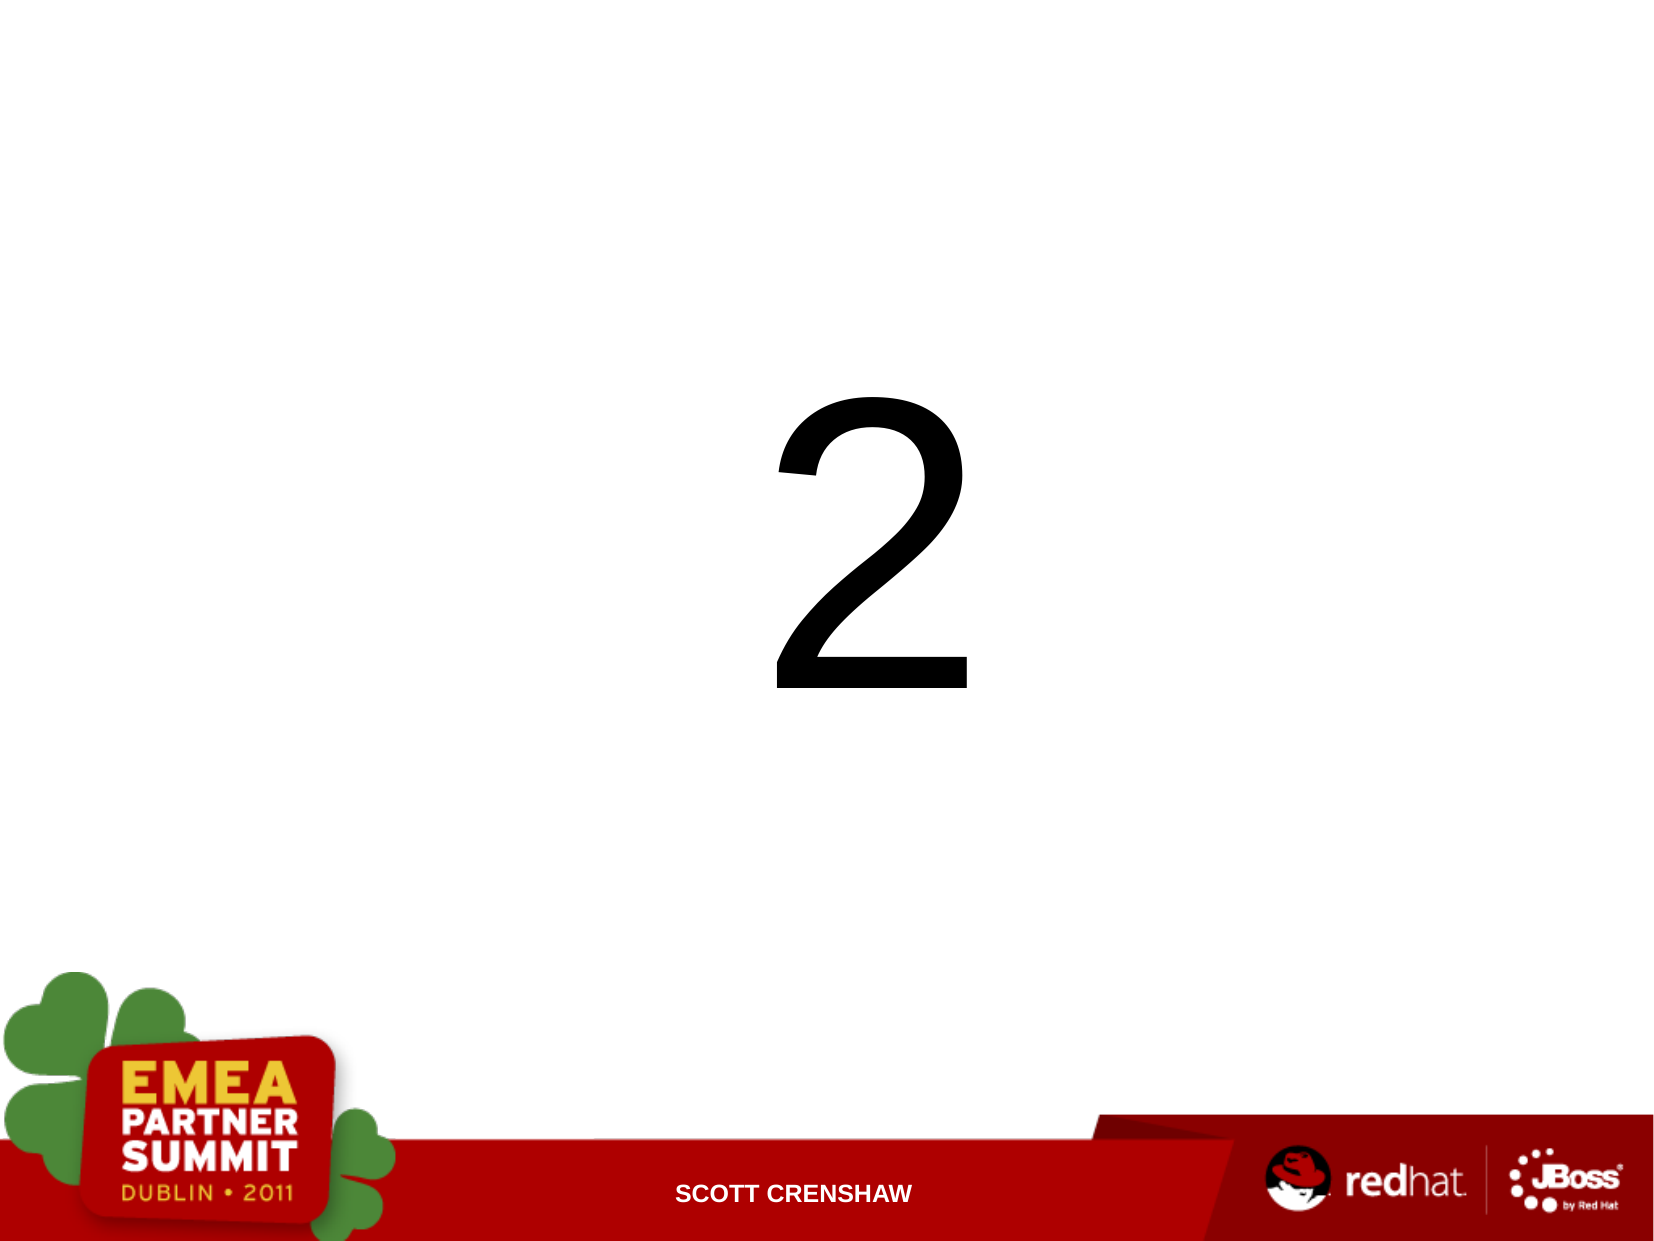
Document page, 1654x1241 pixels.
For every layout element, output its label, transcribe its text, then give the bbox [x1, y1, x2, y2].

picture [0, 972, 1654, 1241]
text_box 2 [334, 304, 1411, 785]
